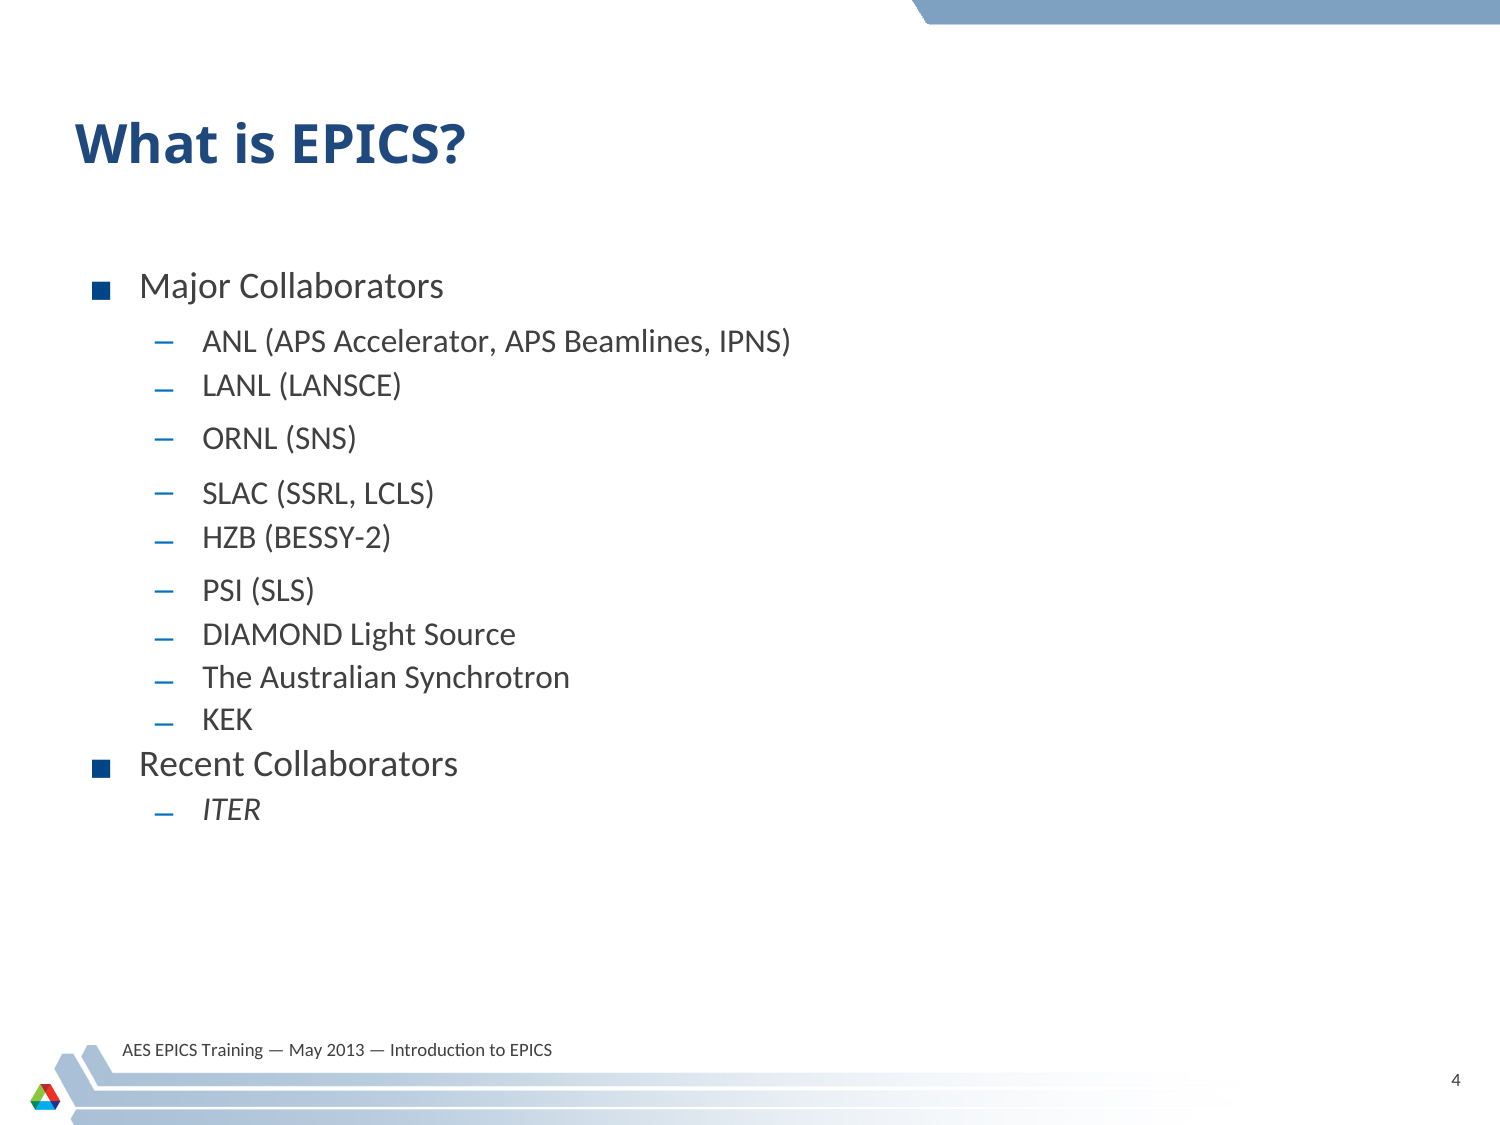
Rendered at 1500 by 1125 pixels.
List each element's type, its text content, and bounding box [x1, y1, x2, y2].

title What is EPICS? [75, 111, 1426, 175]
list Major Collaborators ANL (APS Accelerator, APS Beamlines, IPNS)‏ LANL (LANSCE) ORNL (SNS)‏ SLAC (SSRL, LCLS)‏ HZB (BESSY-2) PSI (SLS)‏ DIAMOND Light Source The Australian Synchrotron KEK Recent Collaborators ITER [75, 262, 1426, 1006]
picture [0, 0, 1500, 26]
picture [0, 1037, 1500, 1125]
